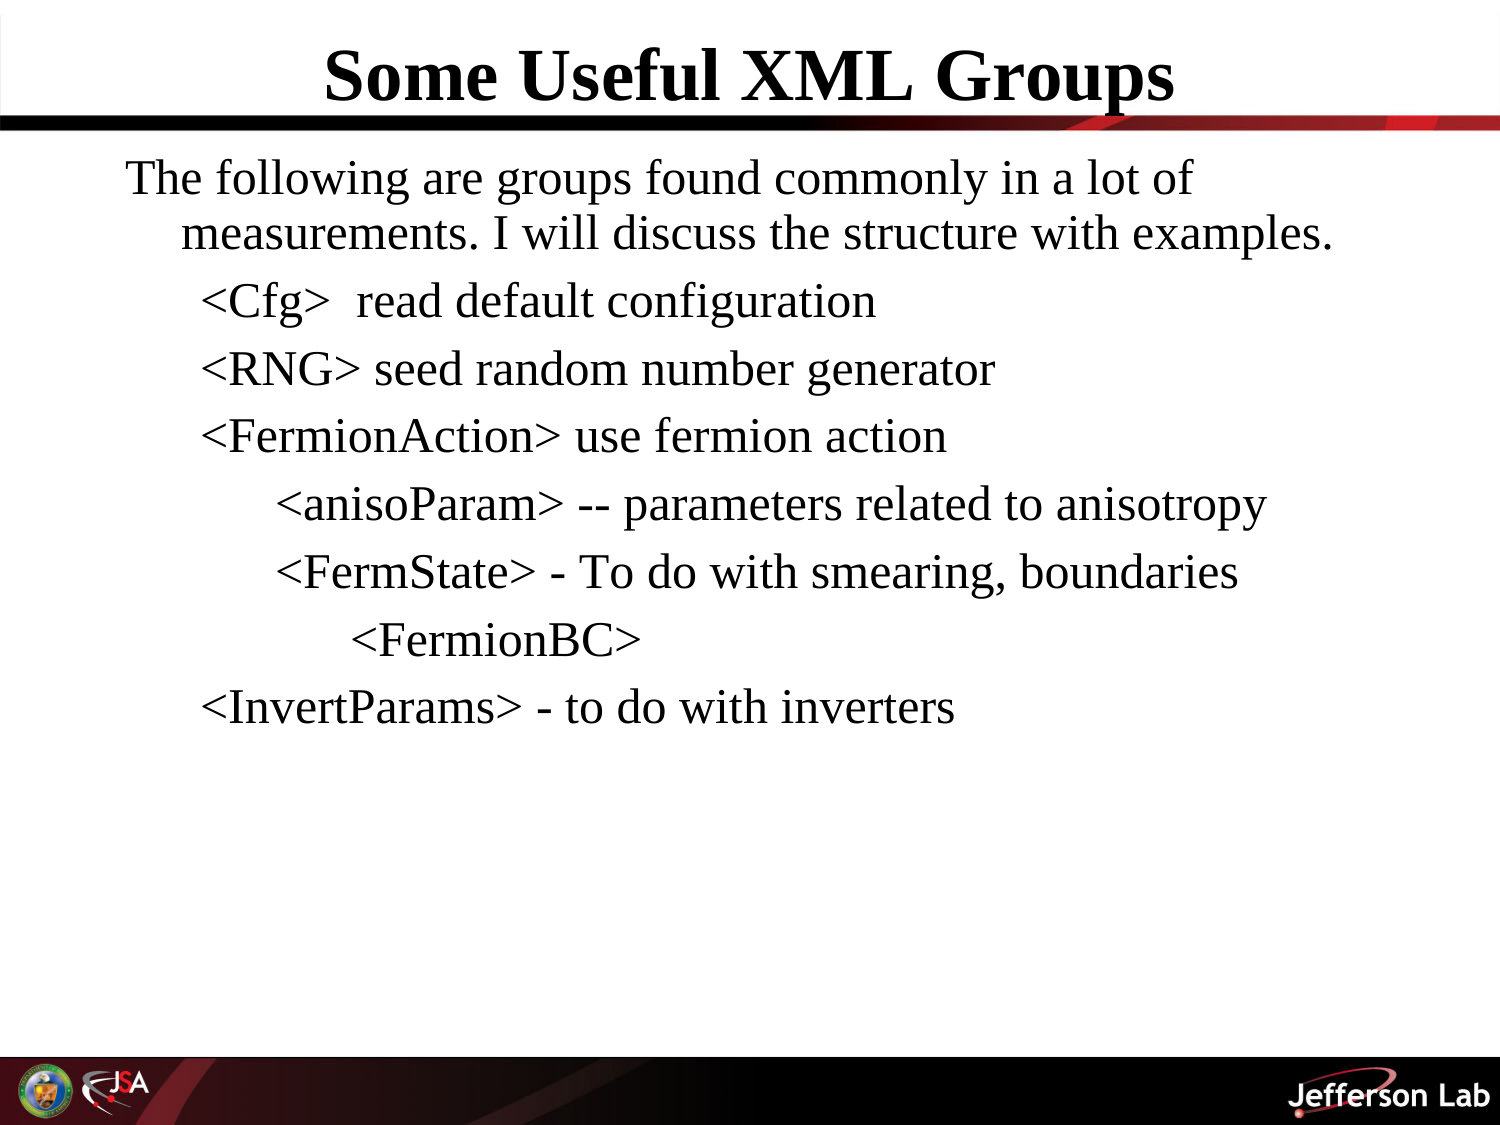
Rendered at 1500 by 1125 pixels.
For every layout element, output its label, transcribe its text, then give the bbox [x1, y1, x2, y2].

title Some Useful XML Groups [112, 0, 1388, 151]
picture [0, 0, 1500, 1125]
list The following are groups found commonly in a lot of measurements. I will discuss the structure with examples. <Cfg> read default configuration <RNG> seed random number generator <FermionAction> use fermion action <anisoParam> -- parameters related to anisotropy <FermState> - To do with smearing, boundaries <FermionBC> <InvertParams> - to do with inverters [125, 149, 1401, 1011]
